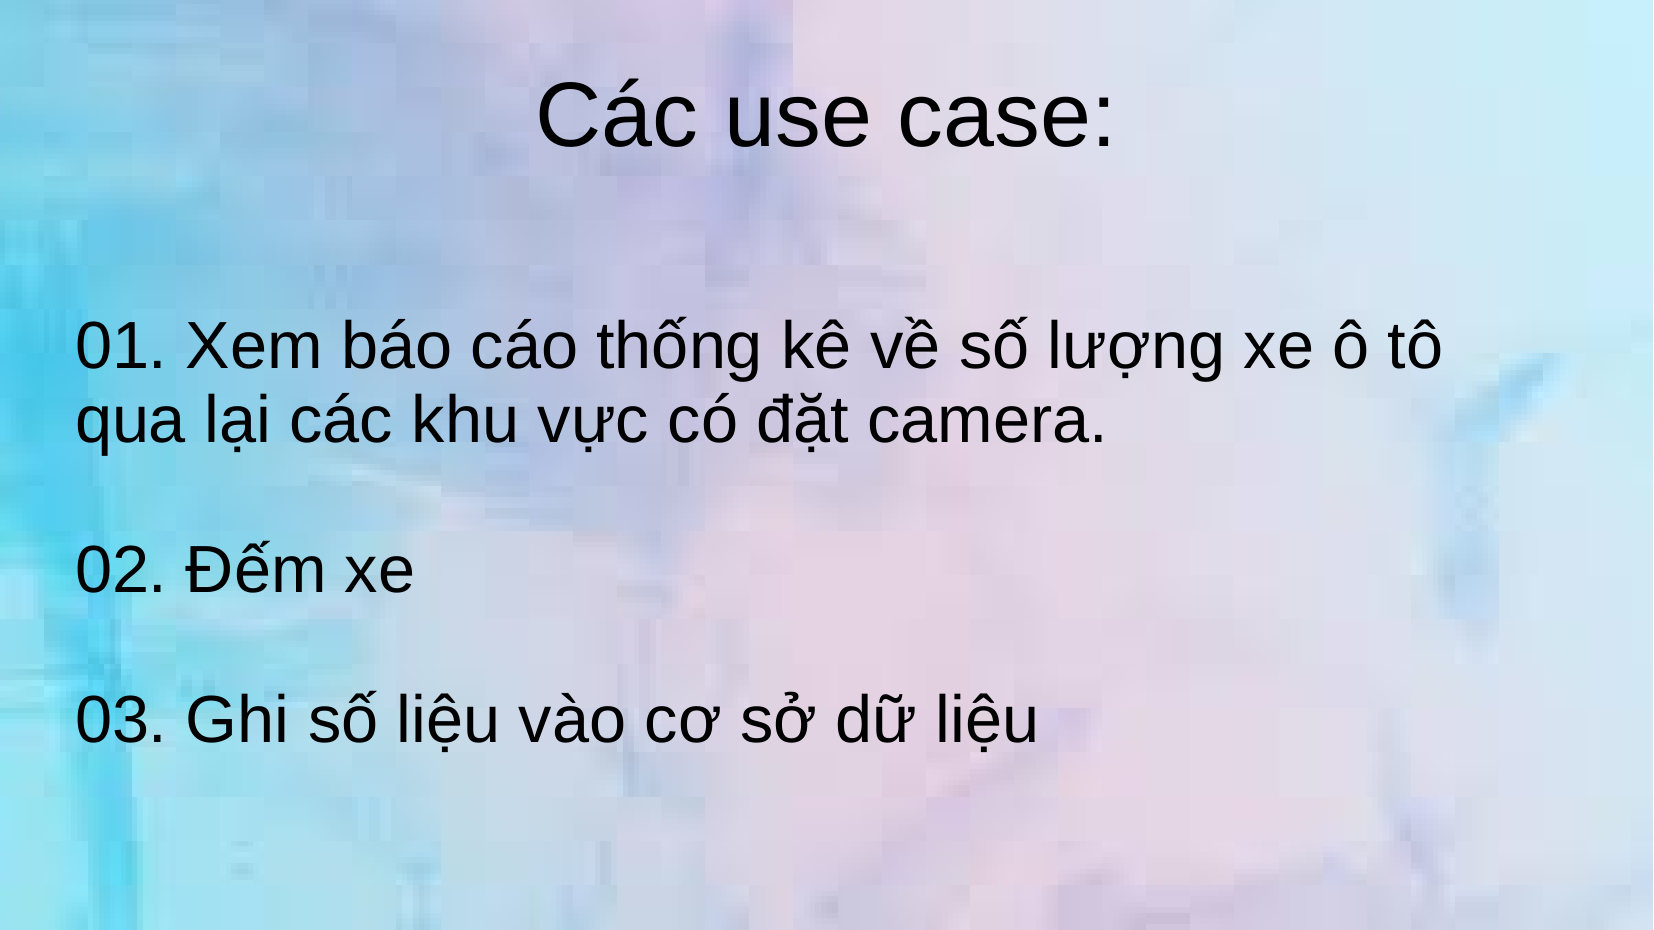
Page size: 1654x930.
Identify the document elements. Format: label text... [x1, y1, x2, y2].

title Các use case: [82, 37, 1571, 193]
picture [0, 0, 1654, 930]
subtitle 01. Xem báo cáo thống kê về số lượng xe ô tô qua lại các khu vực có đặt camera. 02. Đếm xe 03. Ghi số liệu vào cơ sở dữ liệu [74, 224, 1563, 765]
